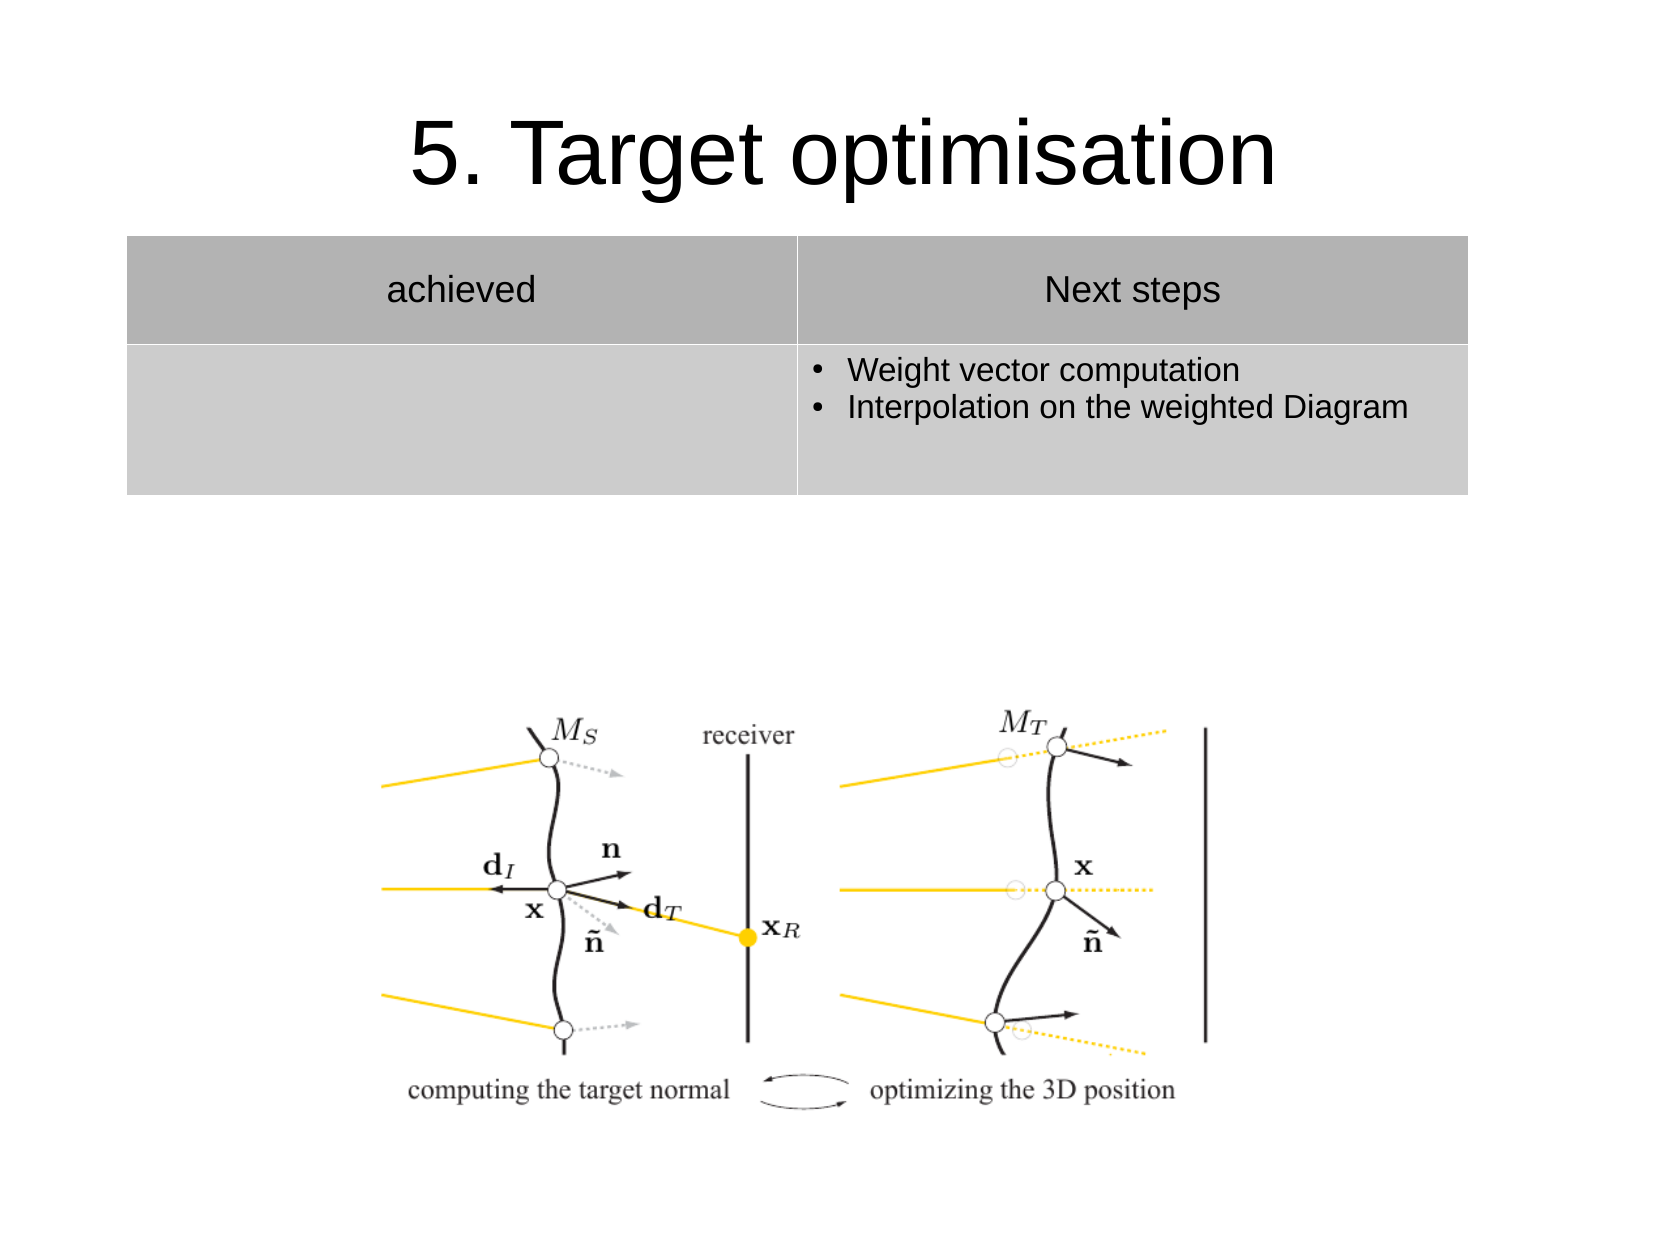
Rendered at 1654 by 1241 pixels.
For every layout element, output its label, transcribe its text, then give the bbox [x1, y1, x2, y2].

table_header Next steps [798, 236, 1468, 344]
picture [371, 689, 1216, 1113]
table_cell Weight vector computation Interpolation on the weighted Diagram [798, 345, 1468, 495]
table_header achieved [127, 236, 797, 344]
title 5. Target optimisation [82, 49, 1571, 257]
table_cell [127, 345, 797, 495]
